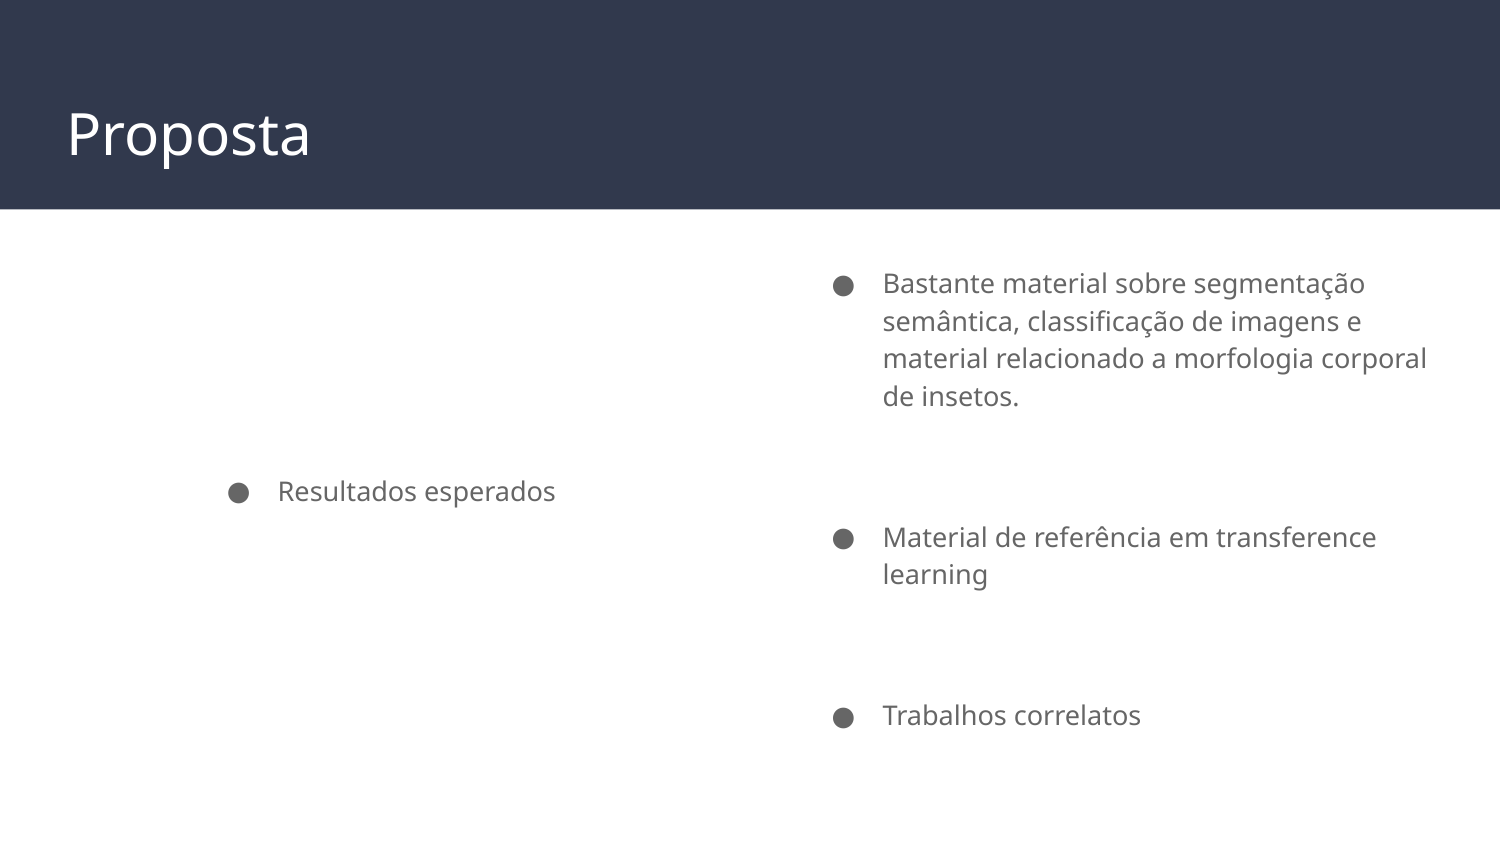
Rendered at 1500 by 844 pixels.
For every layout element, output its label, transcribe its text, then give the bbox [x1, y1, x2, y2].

title Proposta [51, 82, 1449, 185]
list Resultados esperados [51, 247, 708, 752]
list Bastante material sobre segmentação semântica, classificação de imagens e material relacionado a morfologia corporal de insetos. Material de referência em transference learning Trabalhos correlatos [792, 247, 1449, 752]
